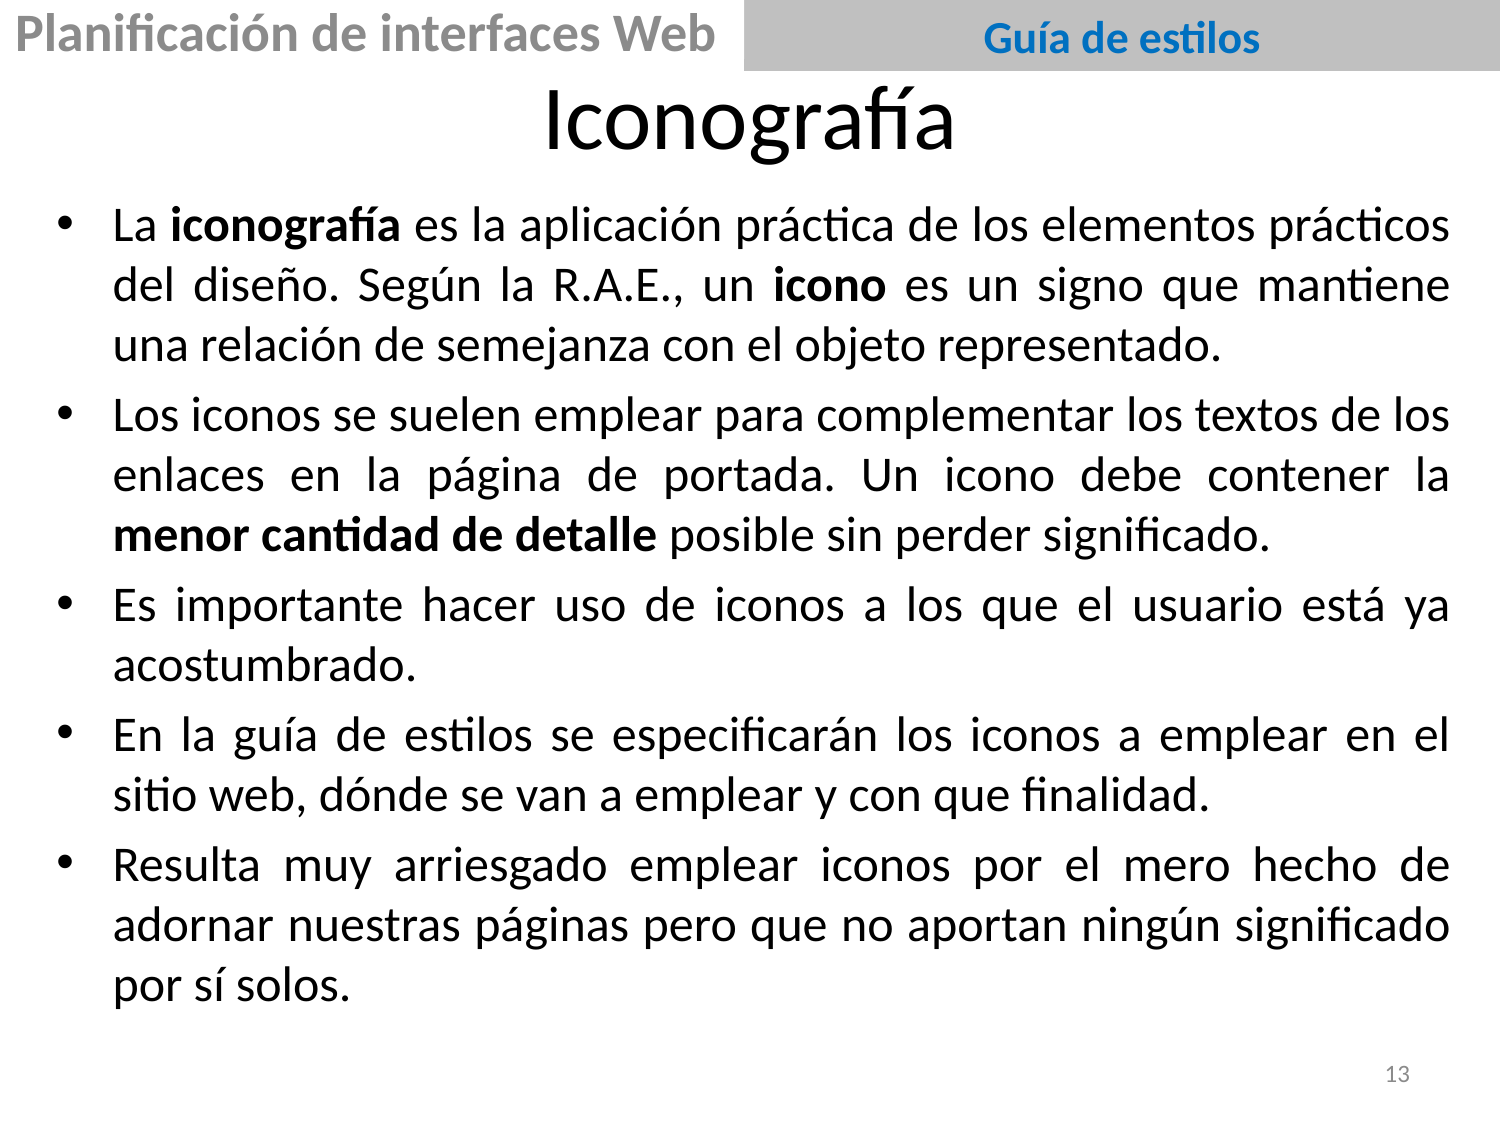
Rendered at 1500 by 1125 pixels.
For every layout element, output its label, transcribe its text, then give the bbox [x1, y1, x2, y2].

slide_number <número> [1074, 1042, 1425, 1103]
title Planificación de interfaces Web [0, 0, 745, 60]
title Guía de estilos [744, 0, 1500, 71]
title Iconografía [75, 60, 1425, 184]
list La iconografía es la aplicación práctica de los elementos prácticos del diseño. Según la R.A.E., un icono es un signo que mantiene una relación de semejanza con el objeto representado. Los iconos se suelen emplear para complementar los textos de los enlaces en la página de portada. Un icono debe contener la menor cantidad de detalle posible sin perder significado. Es importante hacer uso de iconos a los que el usuario está ya acostumbrado. En la guía de estilos se especificarán los iconos a emplear en el sitio web, dónde se van a emplear y con que finalidad. Resulta muy arriesgado emplear iconos por el mero hecho de adornar nuestras páginas pero que no aportan ningún significado por sí solos. [41, 184, 1467, 993]
